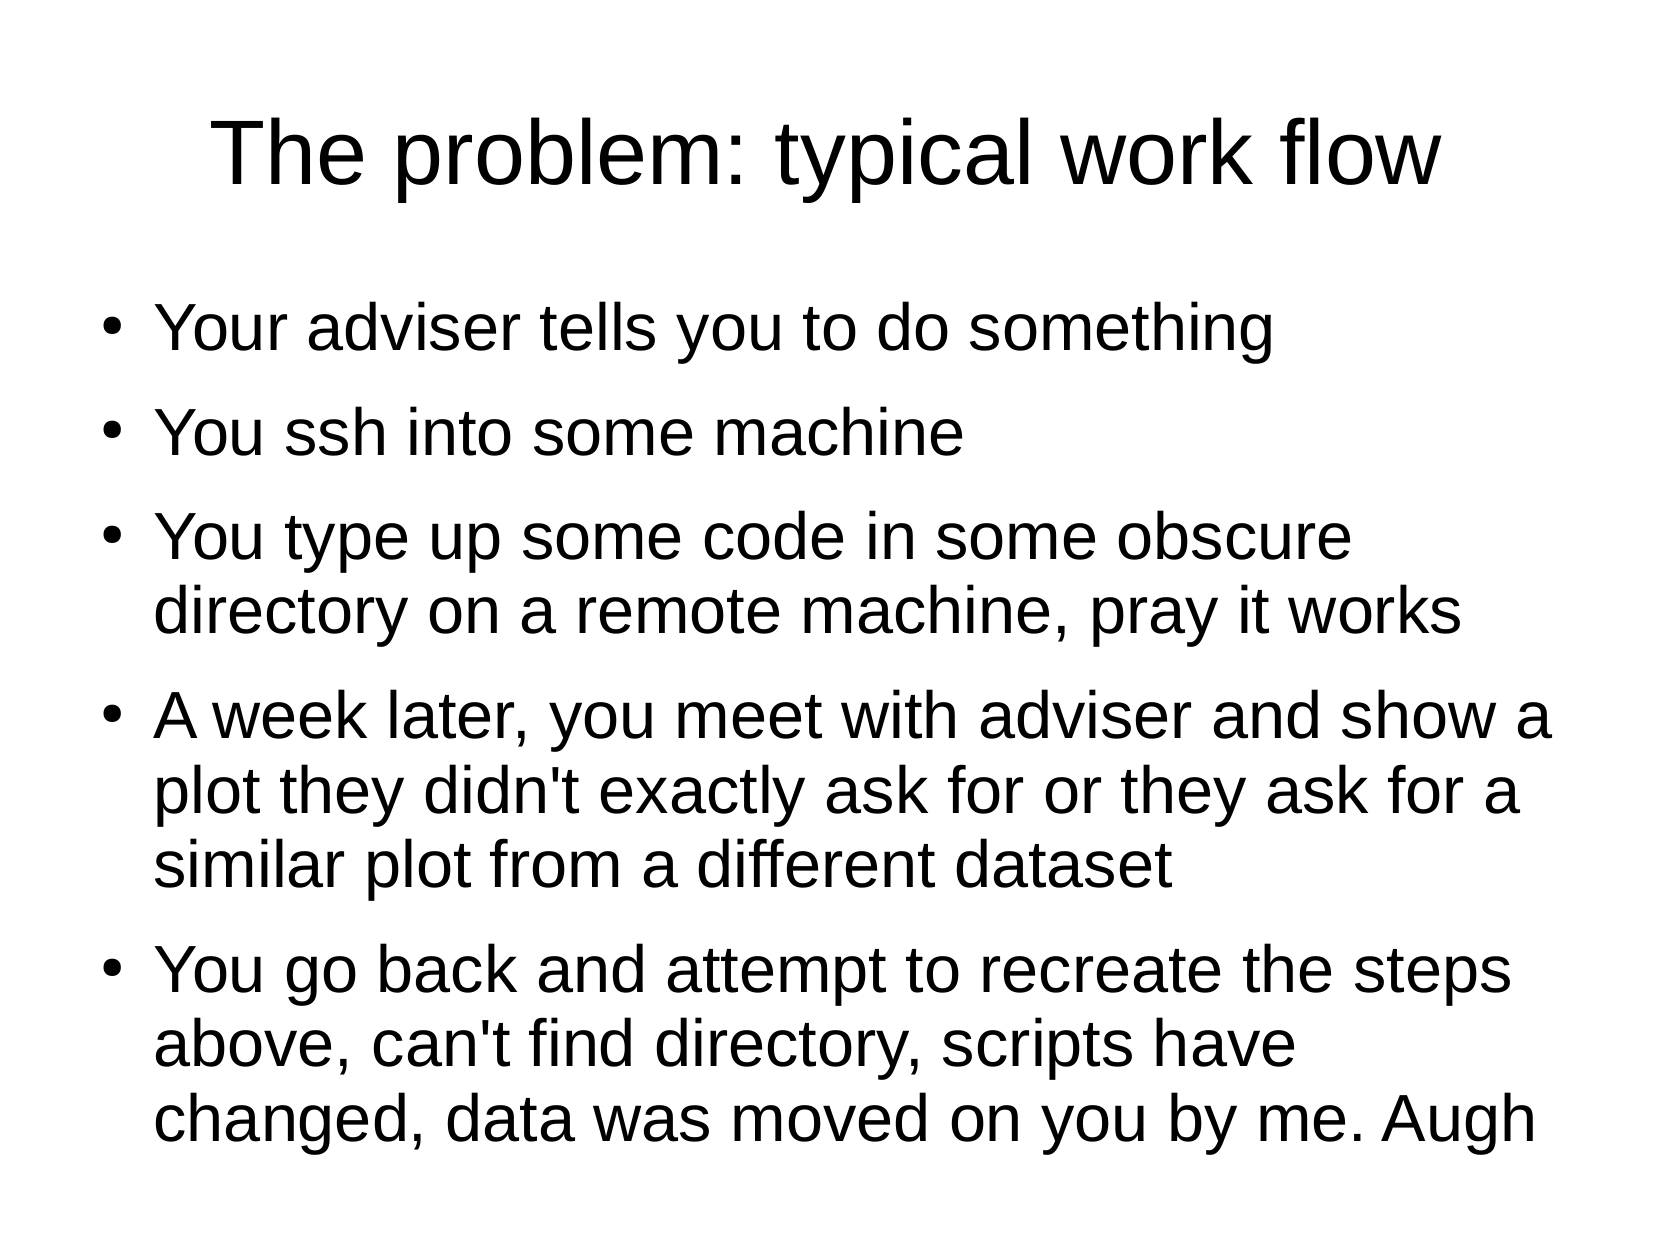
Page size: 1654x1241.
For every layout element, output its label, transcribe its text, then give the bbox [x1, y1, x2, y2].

list Your adviser tells you to do something You ssh into some machine You type up some code in some obscure directory on a remote machine, pray it works A week later, you meet with adviser and show a plot they didn't exactly ask for or they ask for a similar plot from a different dataset You go back and attempt to recreate the steps above, can't find directory, scripts have changed, data was moved on you by me. Augh [82, 290, 1571, 1151]
title The problem: typical work flow [82, 56, 1571, 250]
